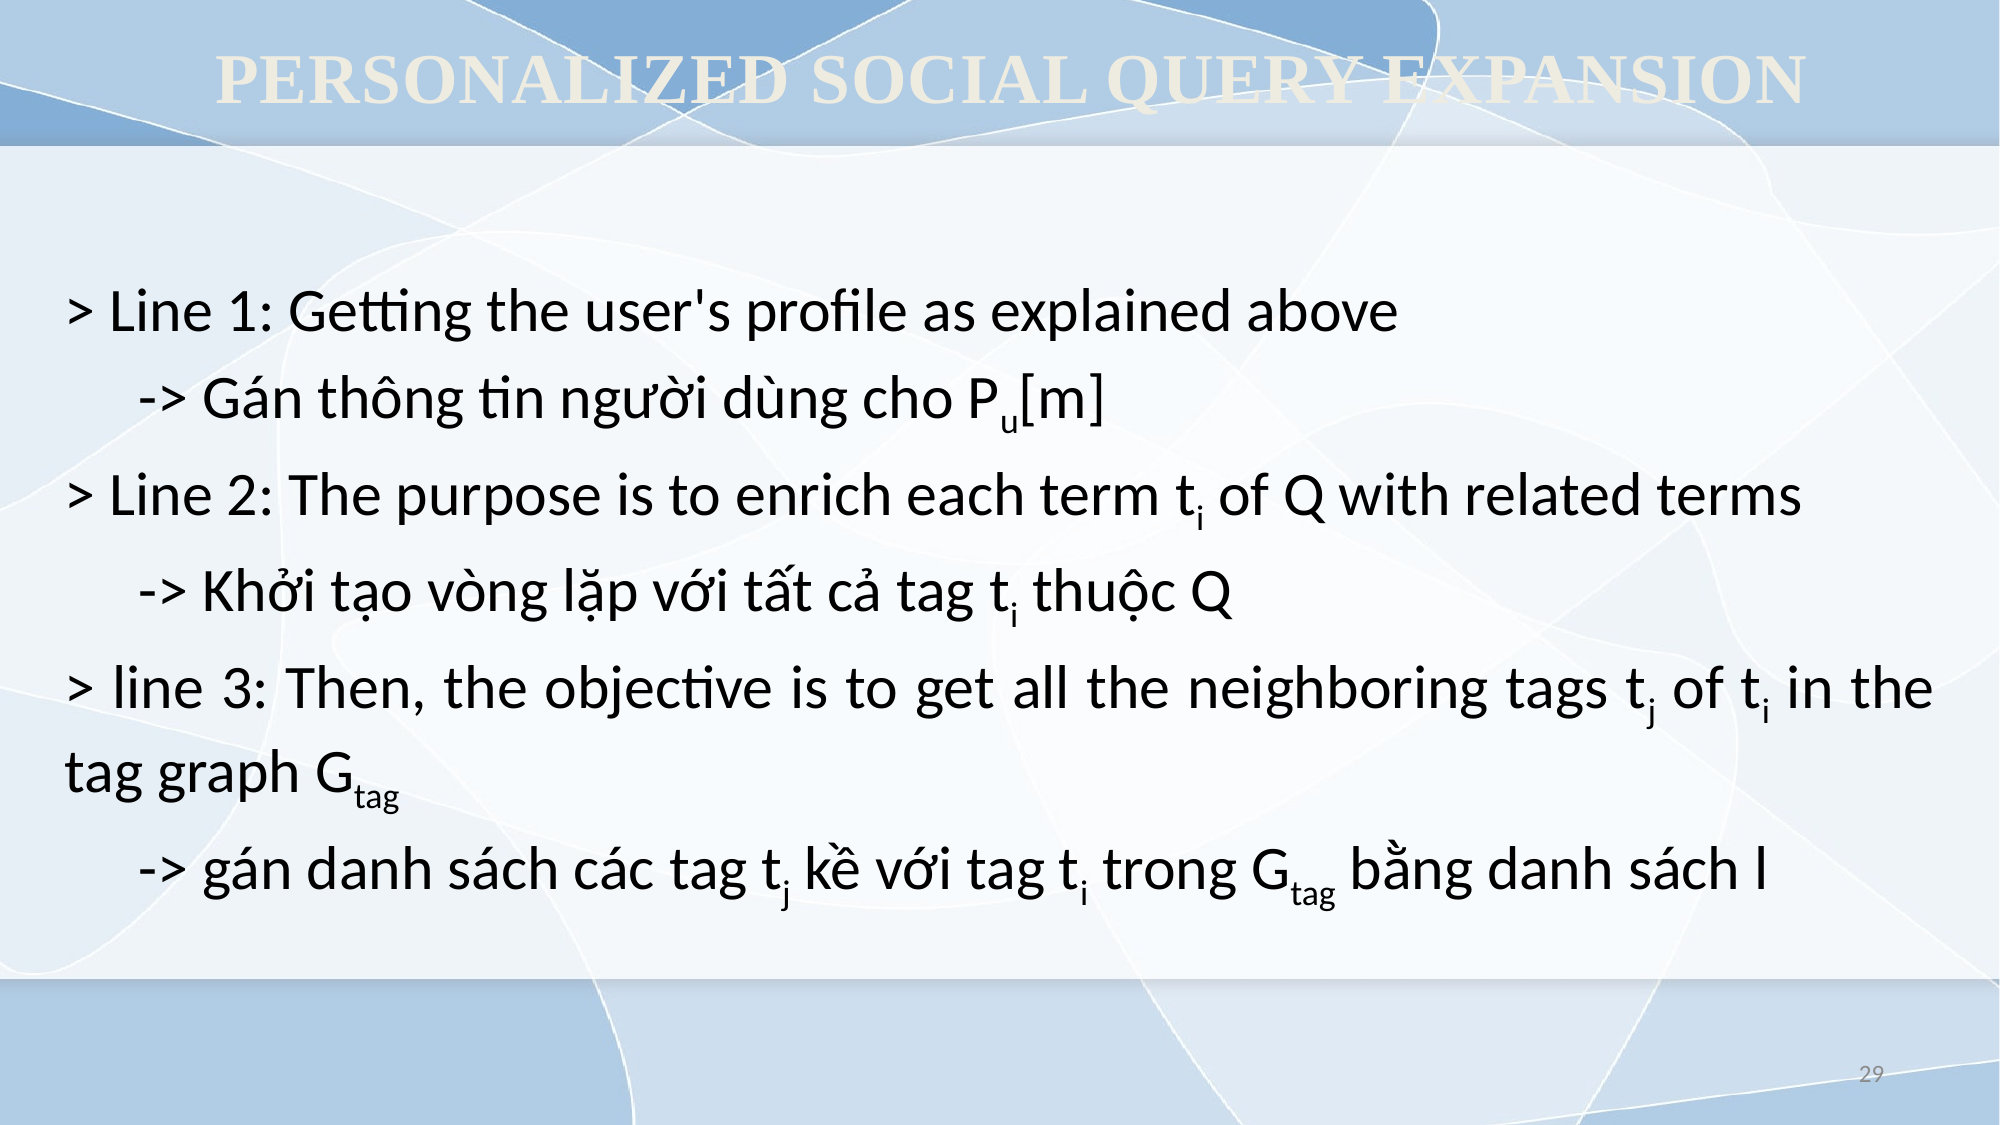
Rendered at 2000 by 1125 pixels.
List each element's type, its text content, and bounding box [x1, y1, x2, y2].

slide_number <number> [1432, 1042, 1900, 1103]
list > Line 1: Getting the user's profile as explained above -> Gán thông tin người dùng cho Pu[m] > Line 2: The purpose is to enrich each term ti of Q with related terms -> Khởi tạo vòng lặp với tất cả tag ti thuộc Q > line 3: Then, the objective is to get all the neighboring tags tj of ti in the tag graph Gtag -> gán danh sách các tag tj kề với tag ti trong Gtag bằng danh sách l [49, 262, 1950, 925]
title PERSONALIZED SOCIAL QUERY EXPANSION [24, 0, 2000, 150]
